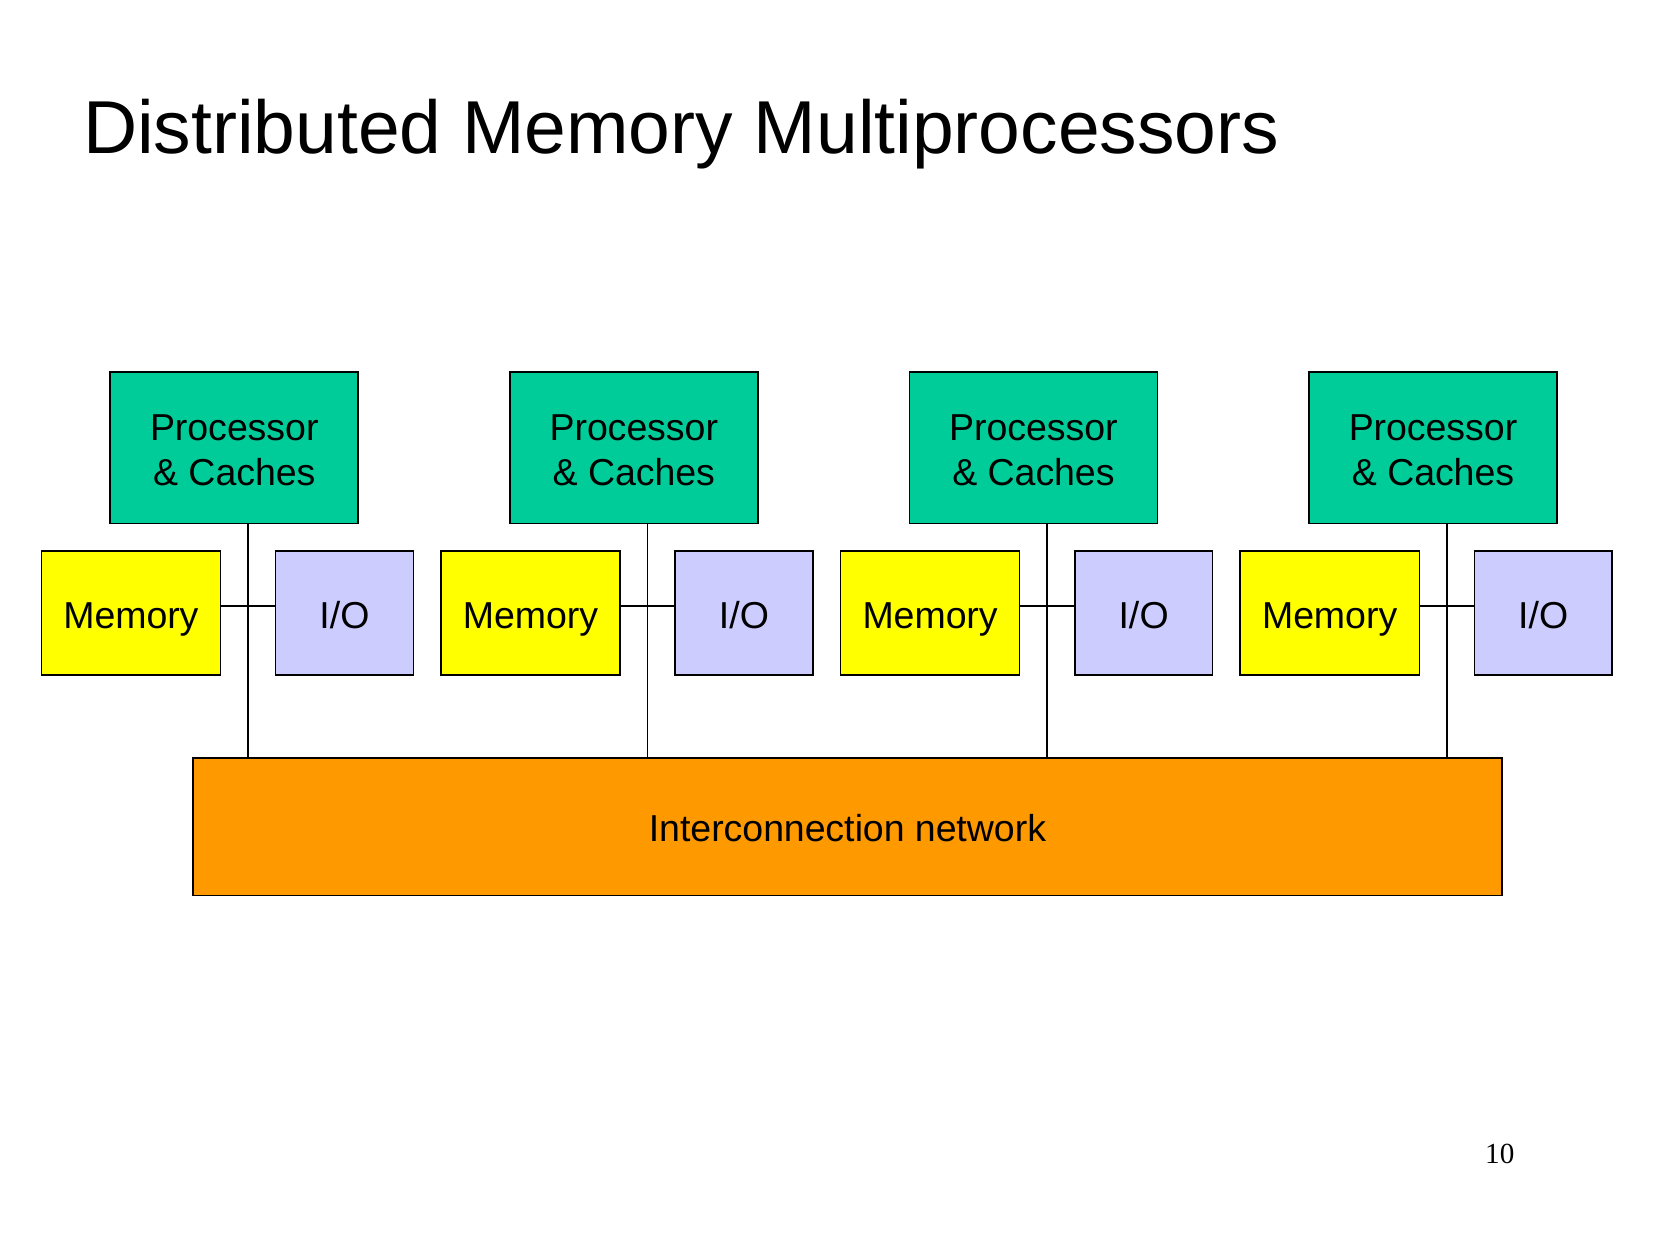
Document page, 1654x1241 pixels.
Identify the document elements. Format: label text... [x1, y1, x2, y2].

text_box Memory [440, 551, 621, 676]
text_box Memory [1240, 551, 1420, 676]
text_box I/O [675, 551, 813, 676]
text_box Processor & Caches [909, 371, 1158, 524]
text_box Processor & Caches [509, 371, 758, 524]
text_box <number> [1184, 1129, 1530, 1213]
text_box I/O [1074, 551, 1213, 676]
text_box Interconnection network [192, 757, 1502, 896]
text_box Memory [840, 551, 1020, 676]
text_box I/O [275, 551, 414, 676]
text_box Processor & Caches [110, 371, 359, 524]
text_box Memory [41, 551, 221, 676]
text_box Distributed Memory Multiprocessors [68, 71, 1295, 177]
text_box I/O [1474, 551, 1613, 676]
text_box Processor & Caches [1308, 371, 1557, 524]
